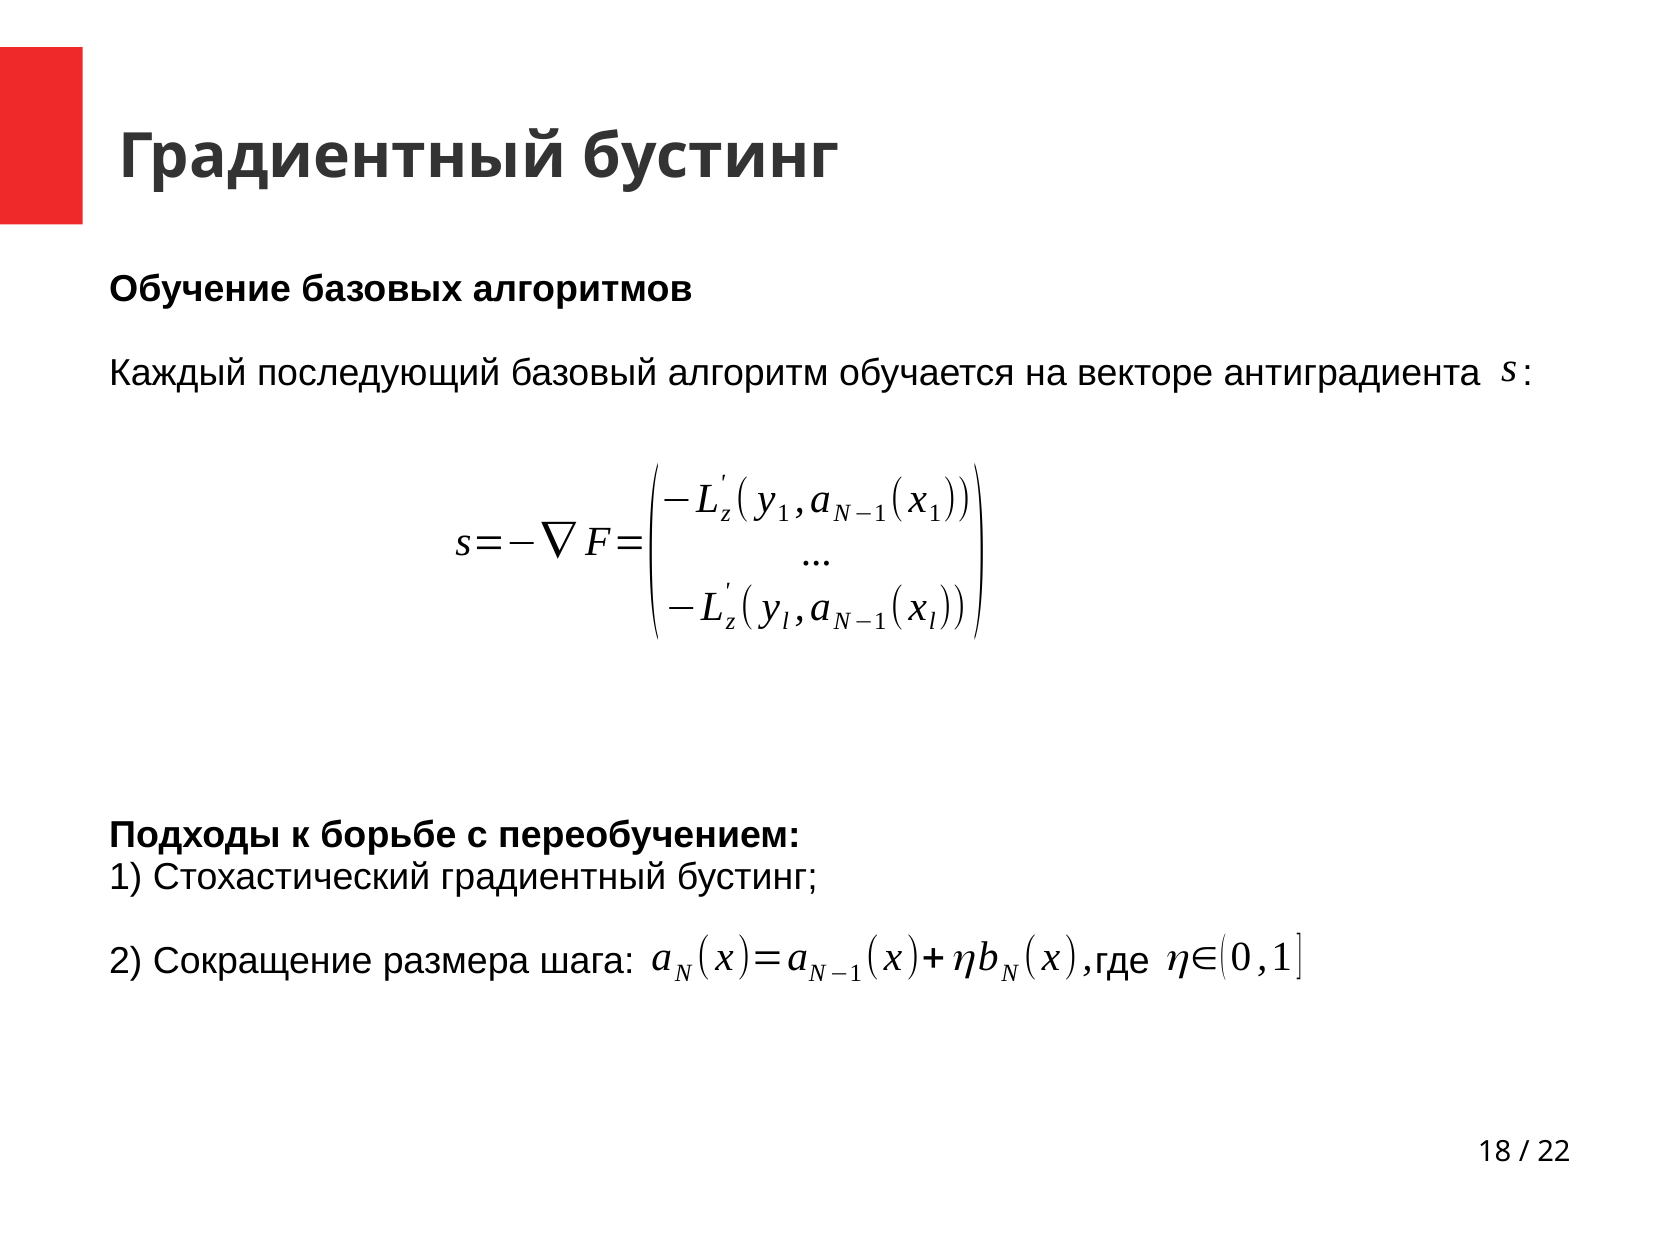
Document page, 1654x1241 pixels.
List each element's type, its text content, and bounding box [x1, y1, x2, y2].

chart [1493, 343, 1524, 390]
chart [1155, 931, 1309, 983]
text_box Обучение базовых алгоритмов Каждый последующий базовый алгоритм обучается на векторе антиградиента : Подходы к борьбе с переобучением: 1) Стохастический градиентный бустинг; 2) Сокращение размера шага: где [94, 259, 1583, 1241]
title Градиентный бустинг [118, 49, 1571, 257]
chart [447, 460, 993, 643]
chart [645, 933, 1099, 986]
